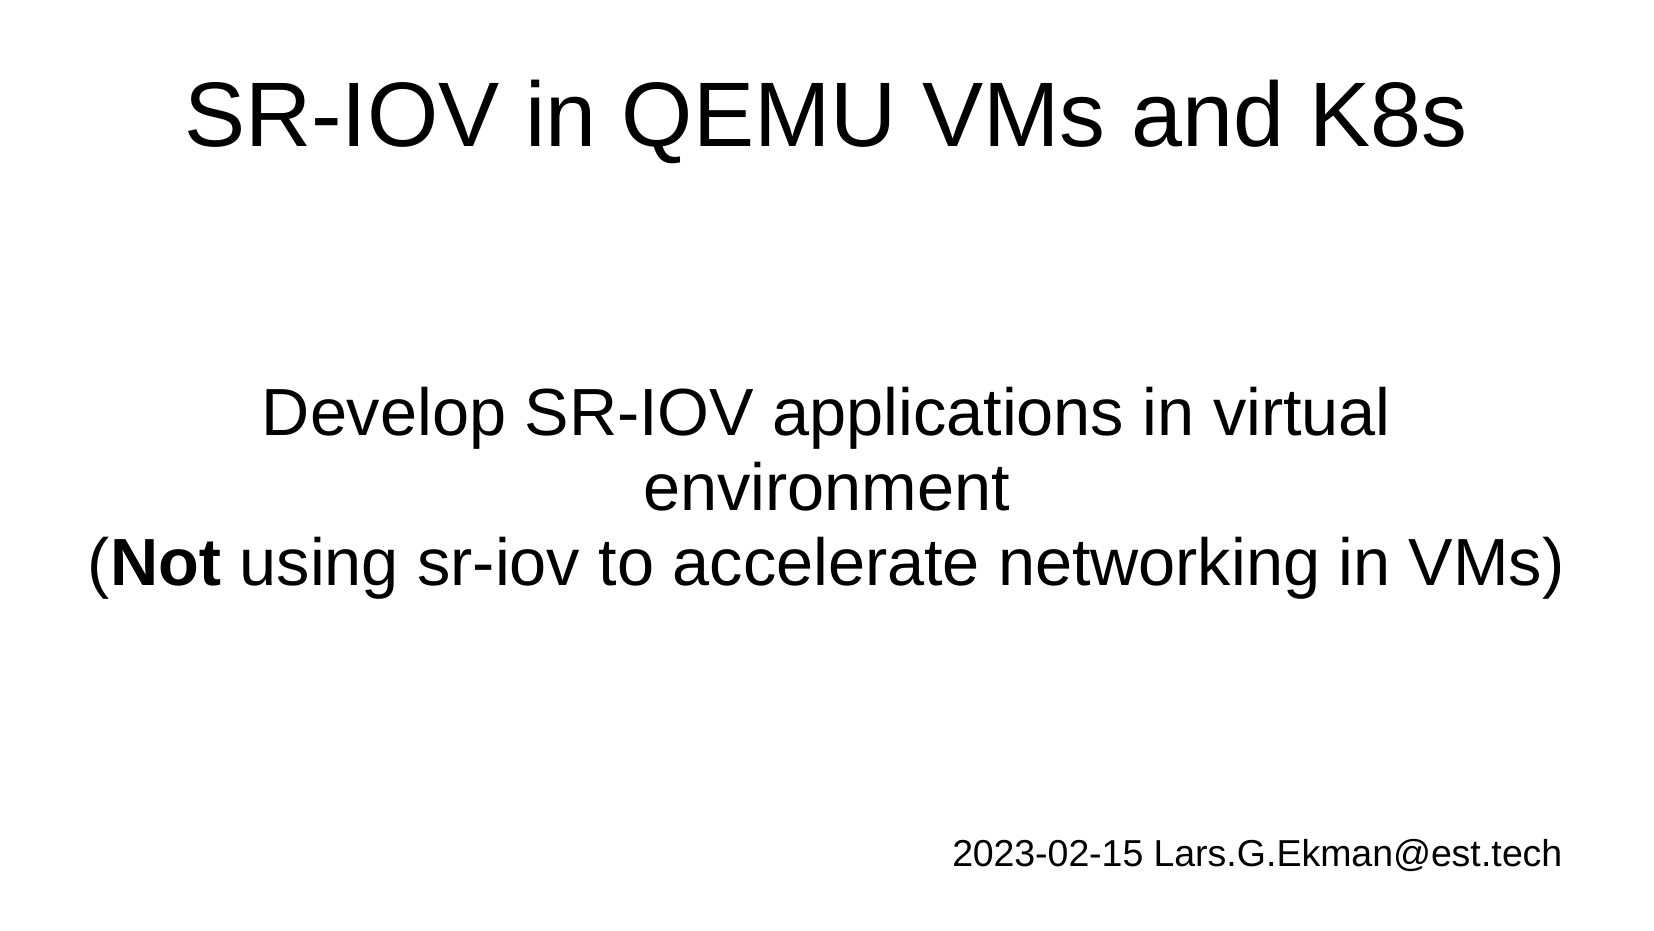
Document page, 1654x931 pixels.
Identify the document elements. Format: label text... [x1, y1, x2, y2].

subtitle Develop SR-IOV applications in virtual environment (Not using sr-iov to accelerate networking in VMs) [82, 217, 1571, 758]
text_box 2023-02-15 Lars.G.Ekman@est.tech [937, 825, 1613, 882]
title SR-IOV in QEMU VMs and K8s [82, 37, 1571, 193]
